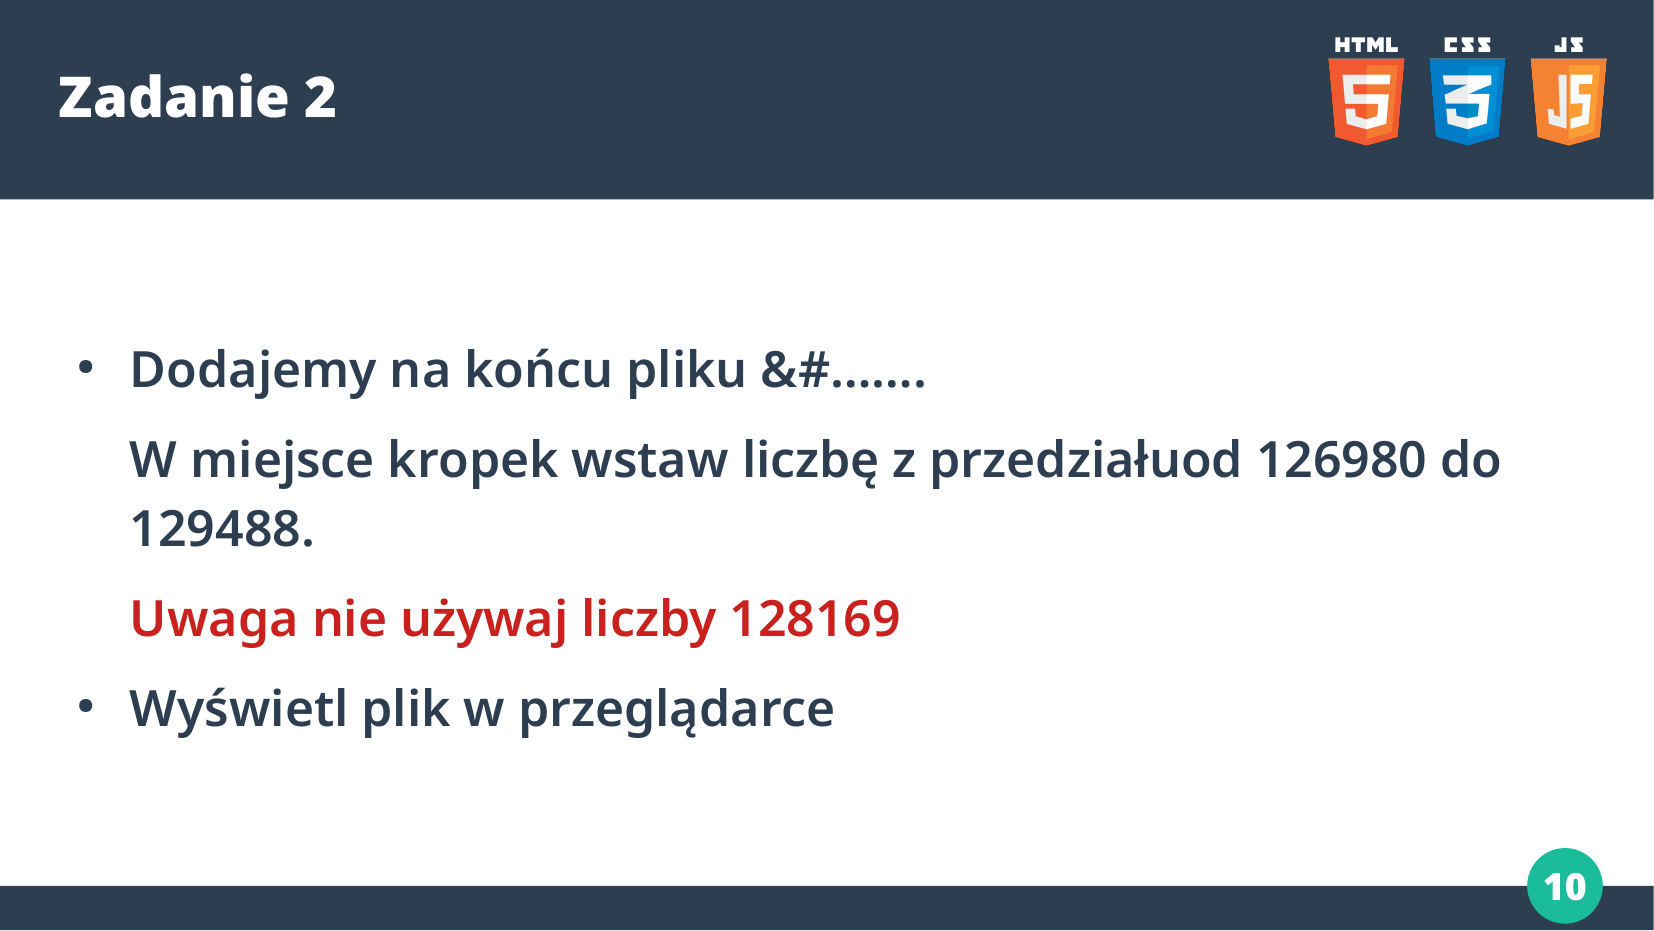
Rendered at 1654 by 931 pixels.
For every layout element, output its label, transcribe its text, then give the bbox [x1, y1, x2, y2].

title Zadanie 2 [59, 37, 1595, 155]
list Dodajemy na końcu pliku &#……. W miejsce kropek wstaw liczbę z przedziałuod 126980 do 129488. Uwaga nie używaj liczby 128169 Wyświetl plik w przeglądarce [59, 243, 1595, 864]
picture [1328, 37, 1607, 146]
